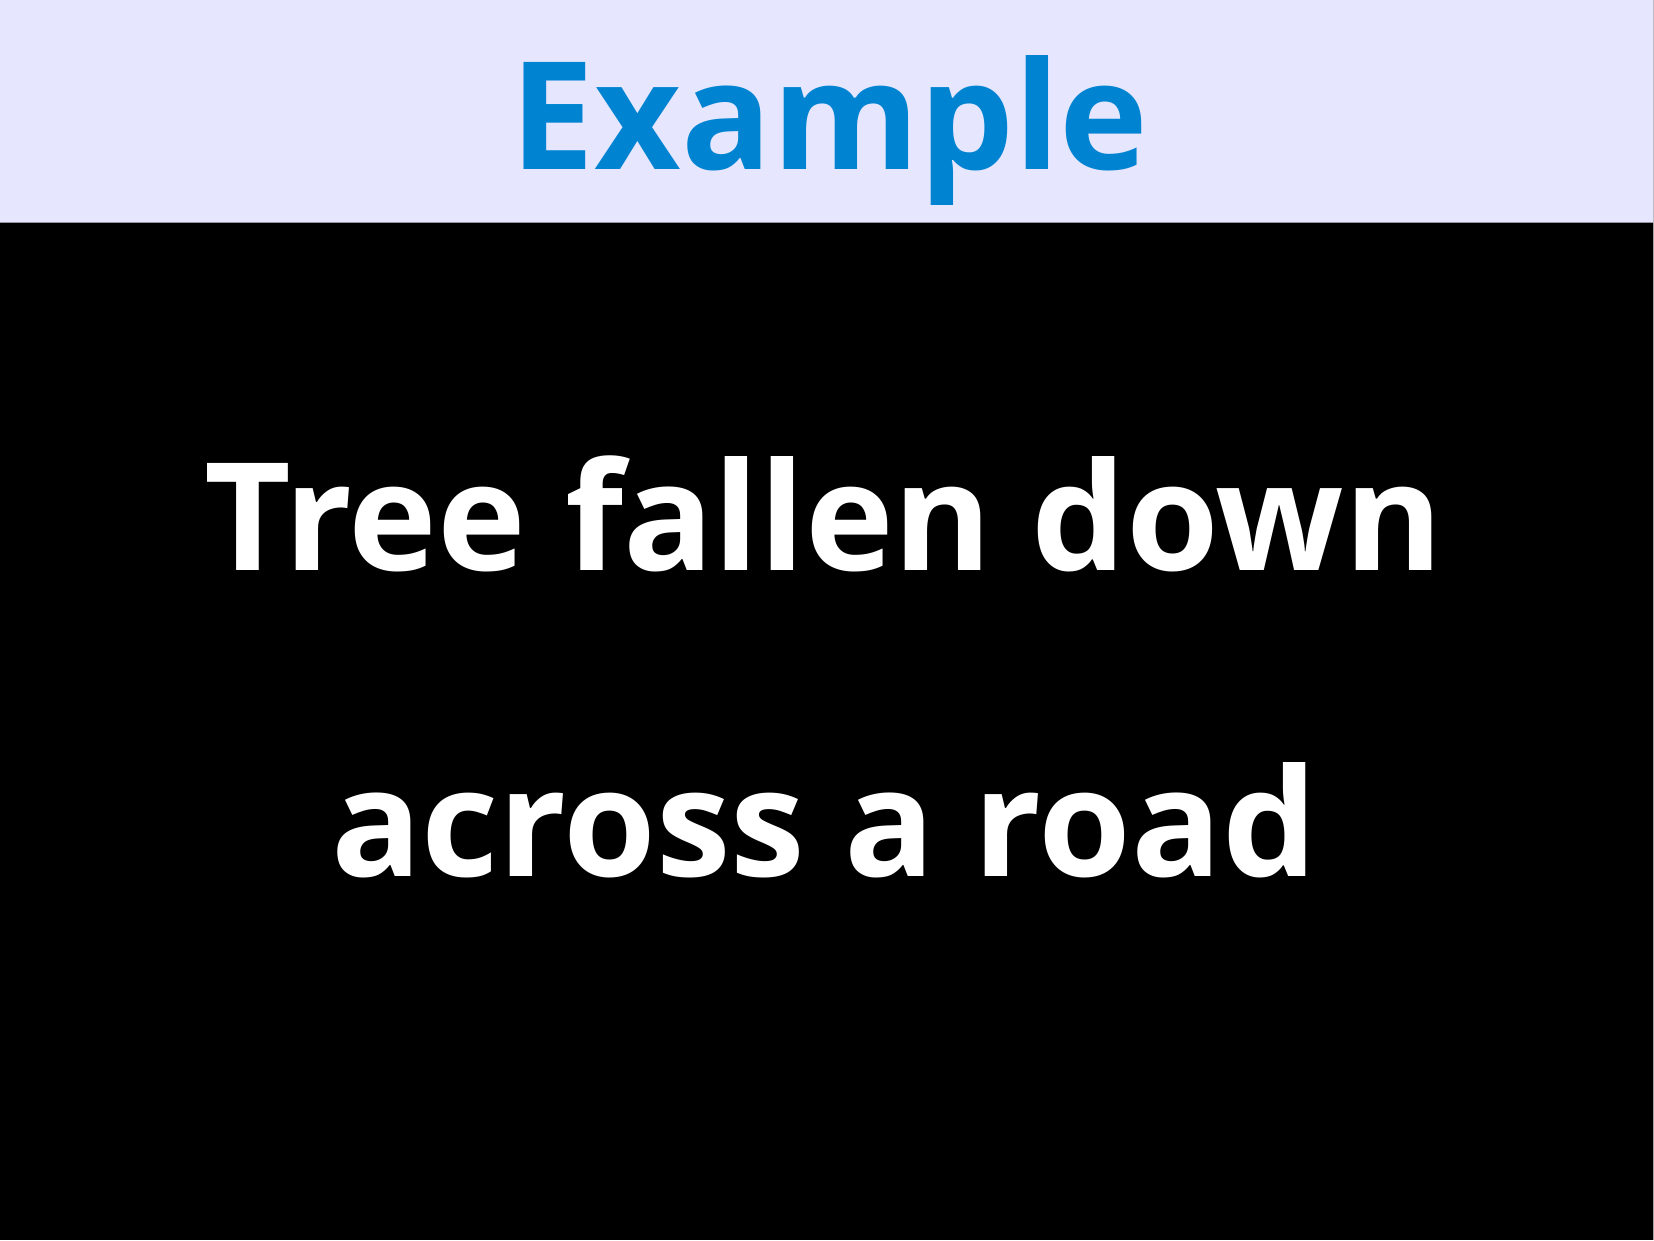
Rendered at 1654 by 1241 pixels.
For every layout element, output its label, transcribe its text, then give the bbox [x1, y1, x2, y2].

title Tree fallen down across a road [45, 337, 1603, 892]
title Example [0, 0, 1654, 223]
